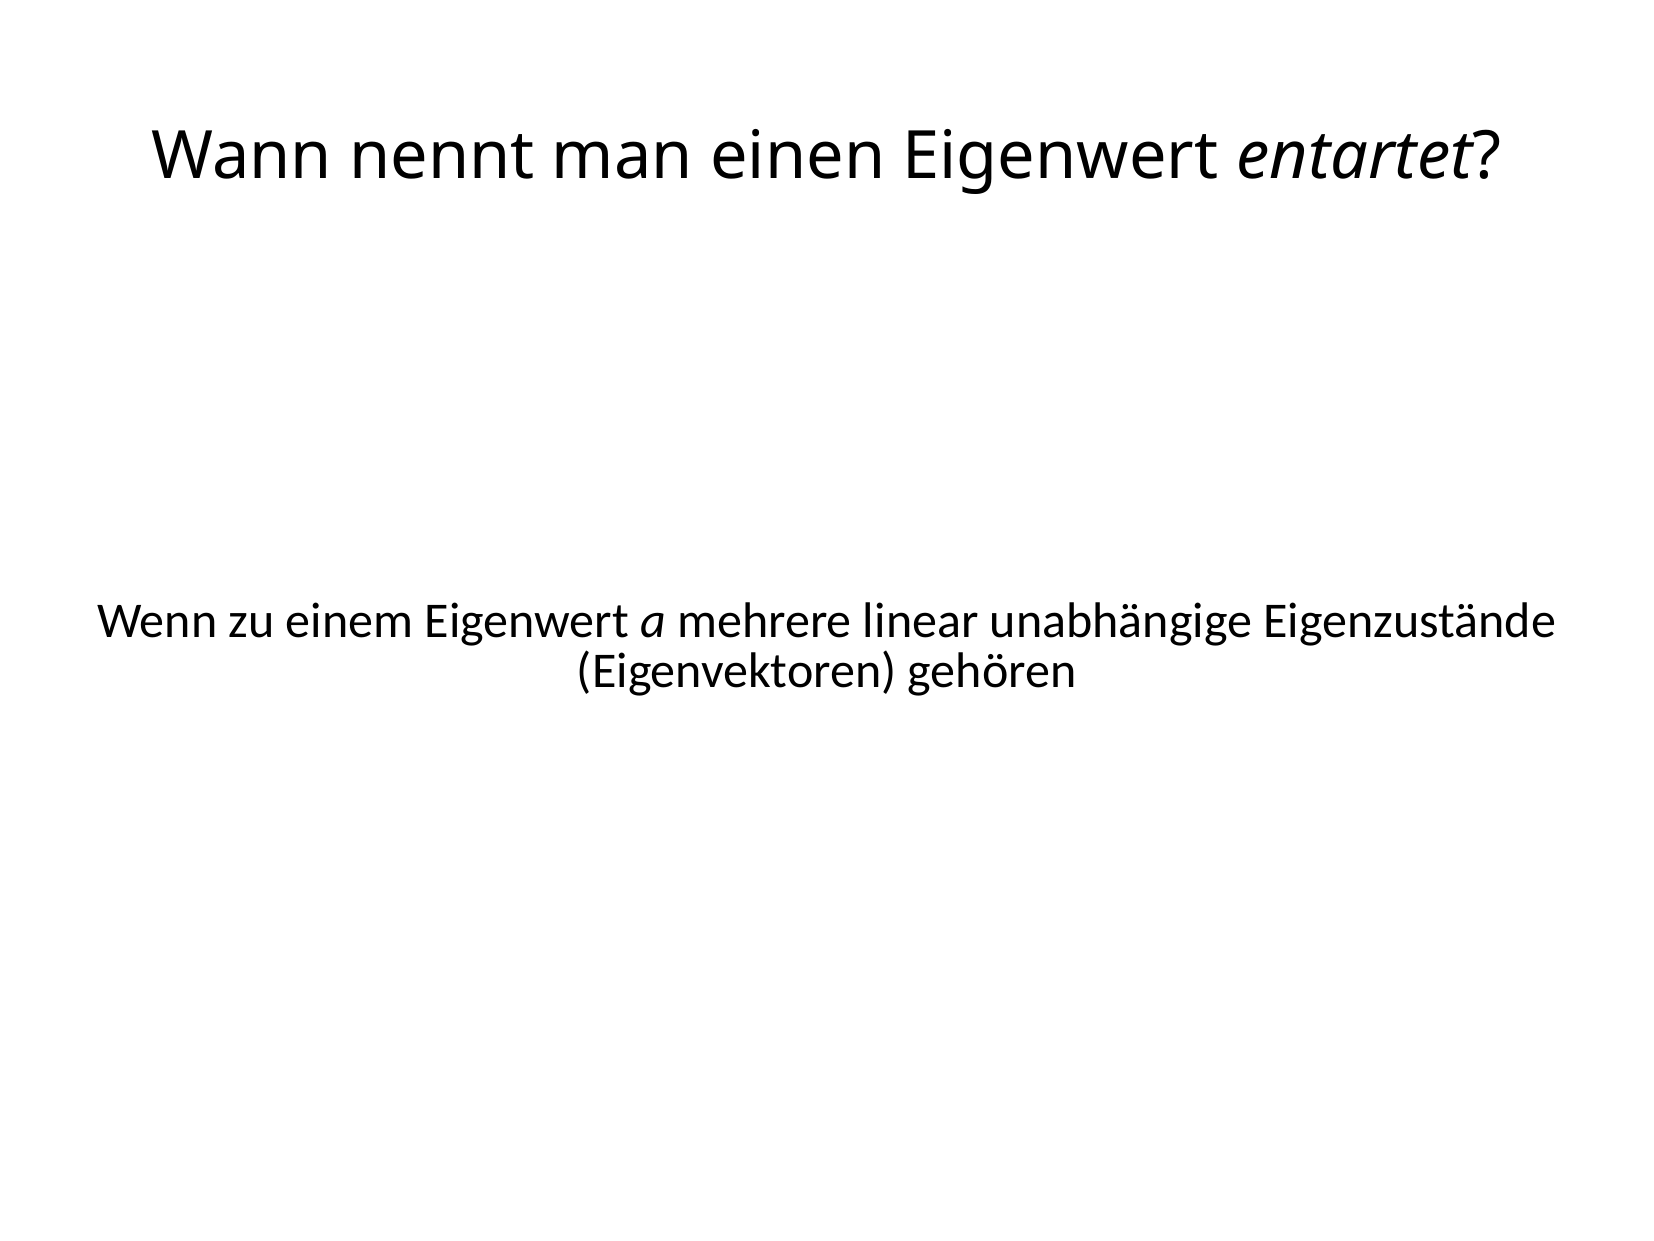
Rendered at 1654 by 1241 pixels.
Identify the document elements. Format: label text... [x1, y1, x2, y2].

title Wann nennt man einen Eigenwert entartet? [82, 49, 1571, 257]
subtitle Wenn zu einem Eigenwert a mehrere linear unabhängige Eigenzustände (Eigenvektoren) gehören [82, 290, 1571, 1010]
